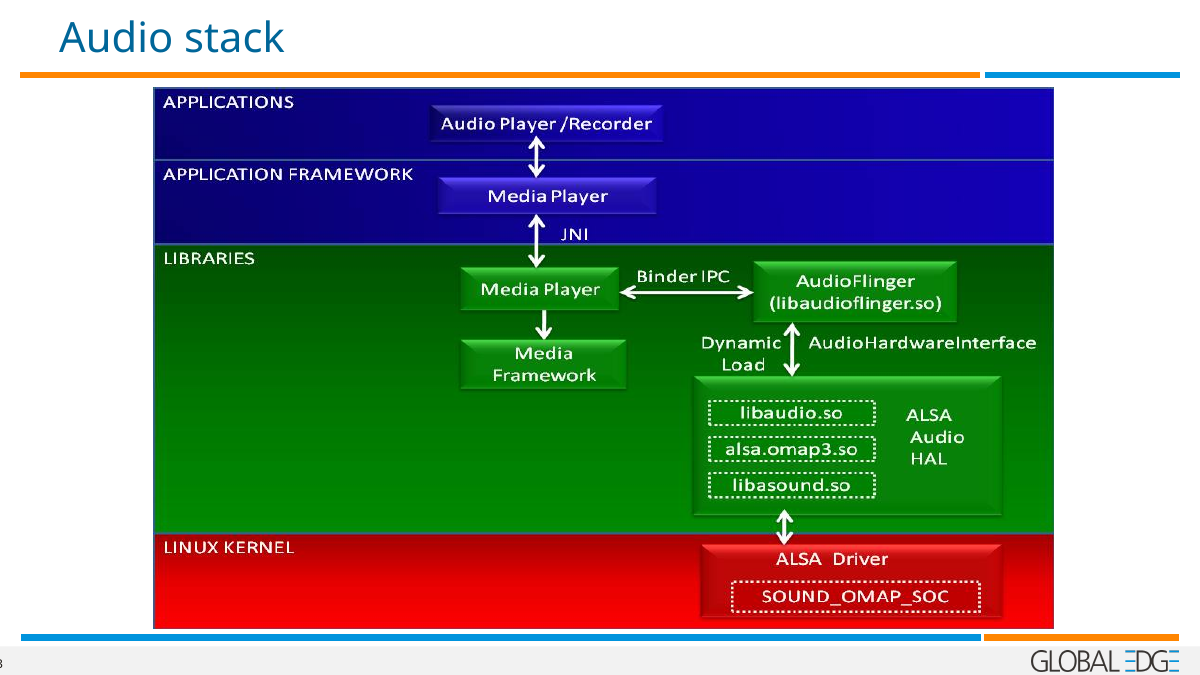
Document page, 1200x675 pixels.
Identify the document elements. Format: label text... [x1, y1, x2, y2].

picture [151, 87, 1054, 629]
picture [1031, 650, 1179, 672]
title Audio stack [12, 9, 1088, 63]
